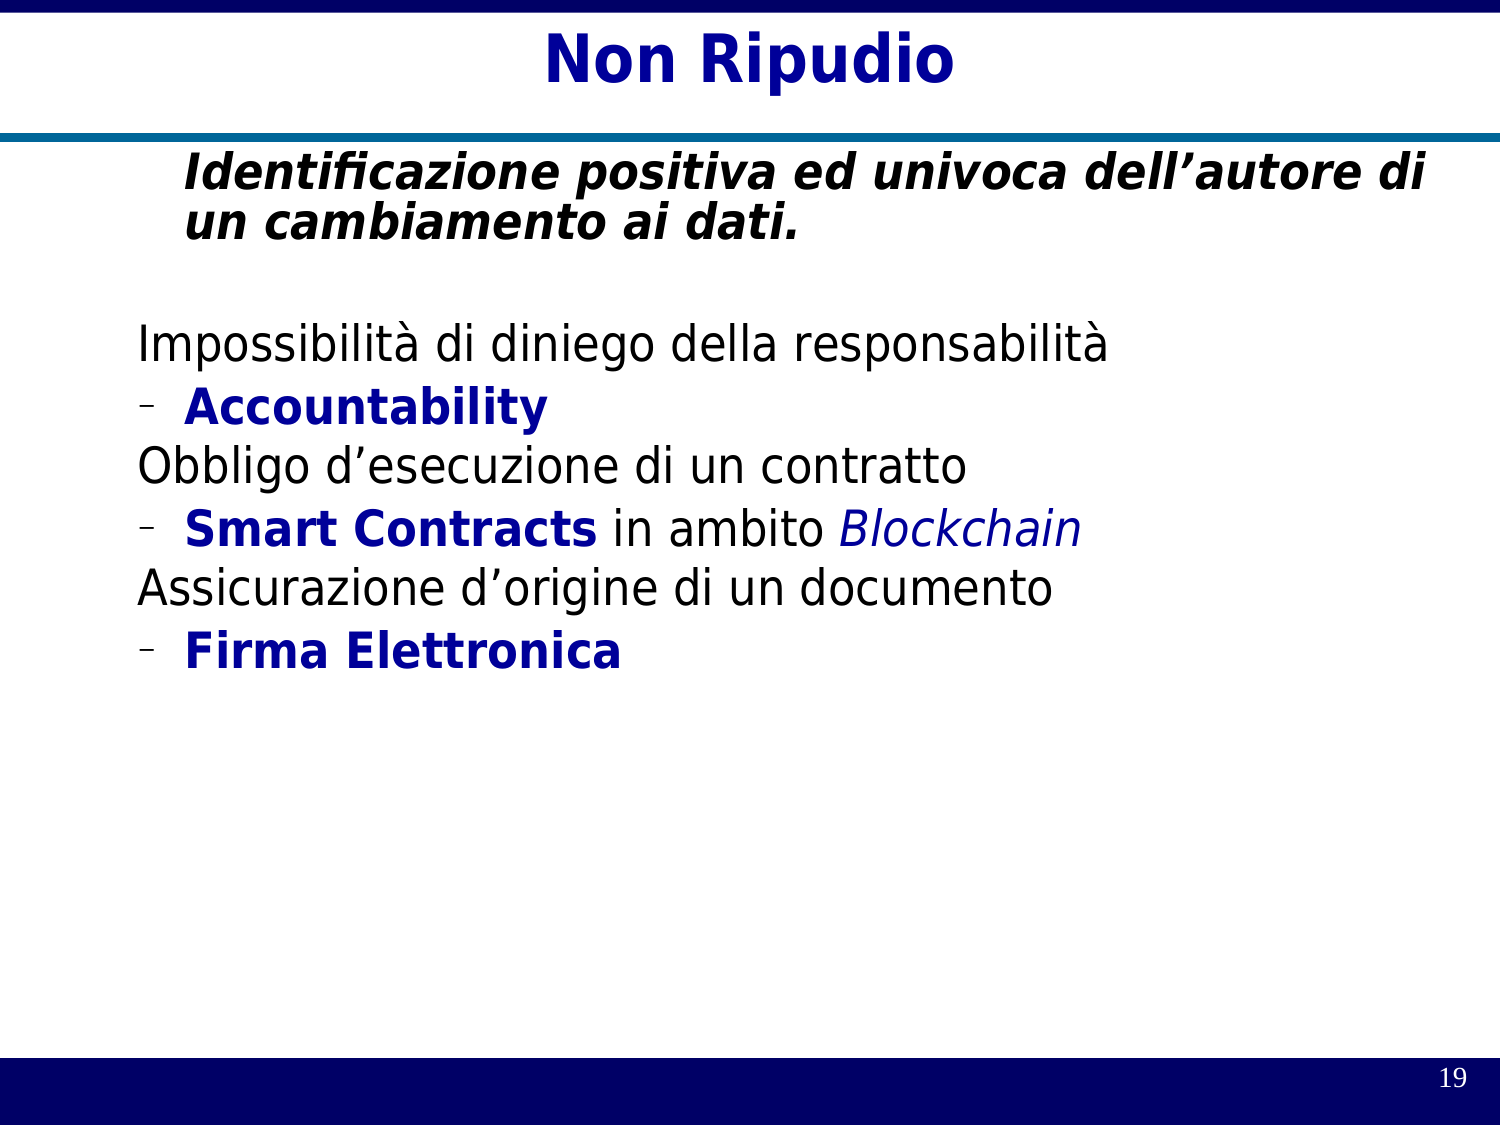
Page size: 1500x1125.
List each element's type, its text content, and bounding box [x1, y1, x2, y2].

list Identificazione positiva ed univoca dell’autore di un cambiamento ai dati. Impossibilità di diniego della responsabilità Accountability Obbligo d’esecuzione di un contratto Smart Contracts in ambito Blockchain Assicurazione d’origine di un documento Firma Elettronica [62, 150, 1438, 803]
title Non Ripudio [62, 0, 1438, 126]
